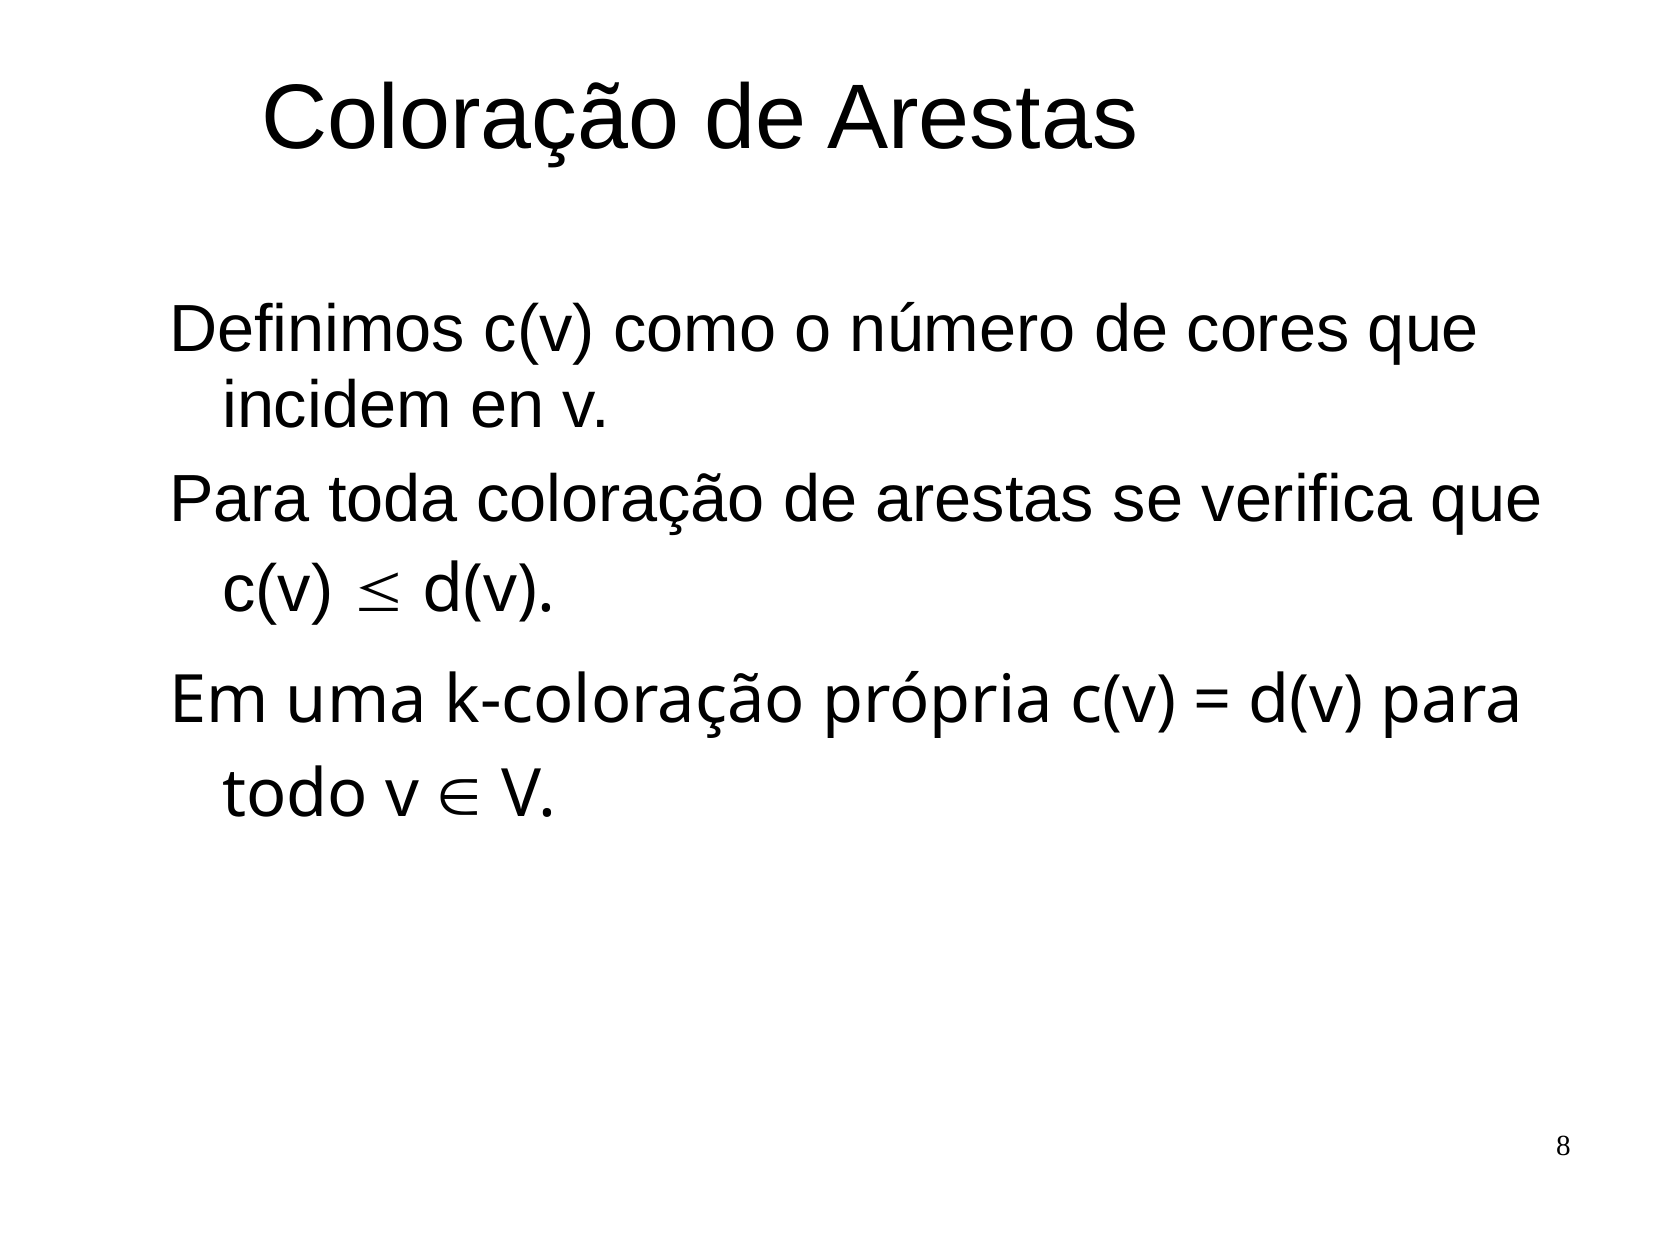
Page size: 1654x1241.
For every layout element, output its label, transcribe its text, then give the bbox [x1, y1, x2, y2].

title Coloração de Arestas [261, 58, 1433, 173]
list Definimos c(v) como o número de cores que incidem en v. Para toda coloração de arestas se verifica que c(v)  d(v). Em uma k-coloração própria c(v) = d(v) para todo v  V. [151, 289, 1598, 1004]
